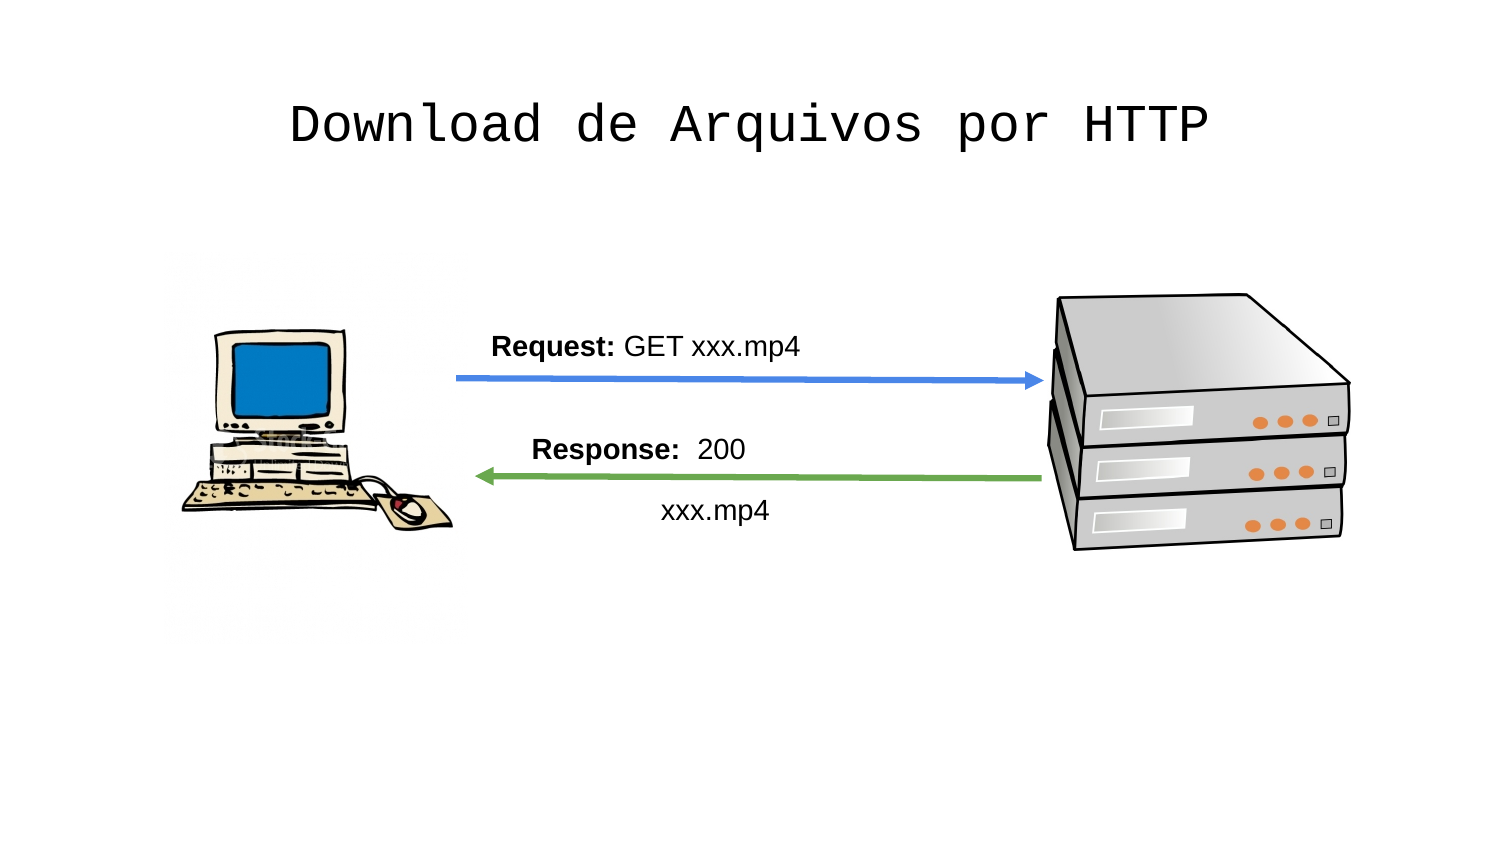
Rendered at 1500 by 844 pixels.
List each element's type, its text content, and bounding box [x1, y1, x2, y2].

title Download de Arquivos por HTTP [51, 72, 1449, 167]
text_box xxx.mp4 [645, 475, 1317, 542]
text_box Response: 200 [516, 415, 1188, 481]
picture [1047, 293, 1351, 551]
picture [164, 252, 468, 644]
text_box Request: GET xxx.mp4 [475, 312, 1147, 378]
